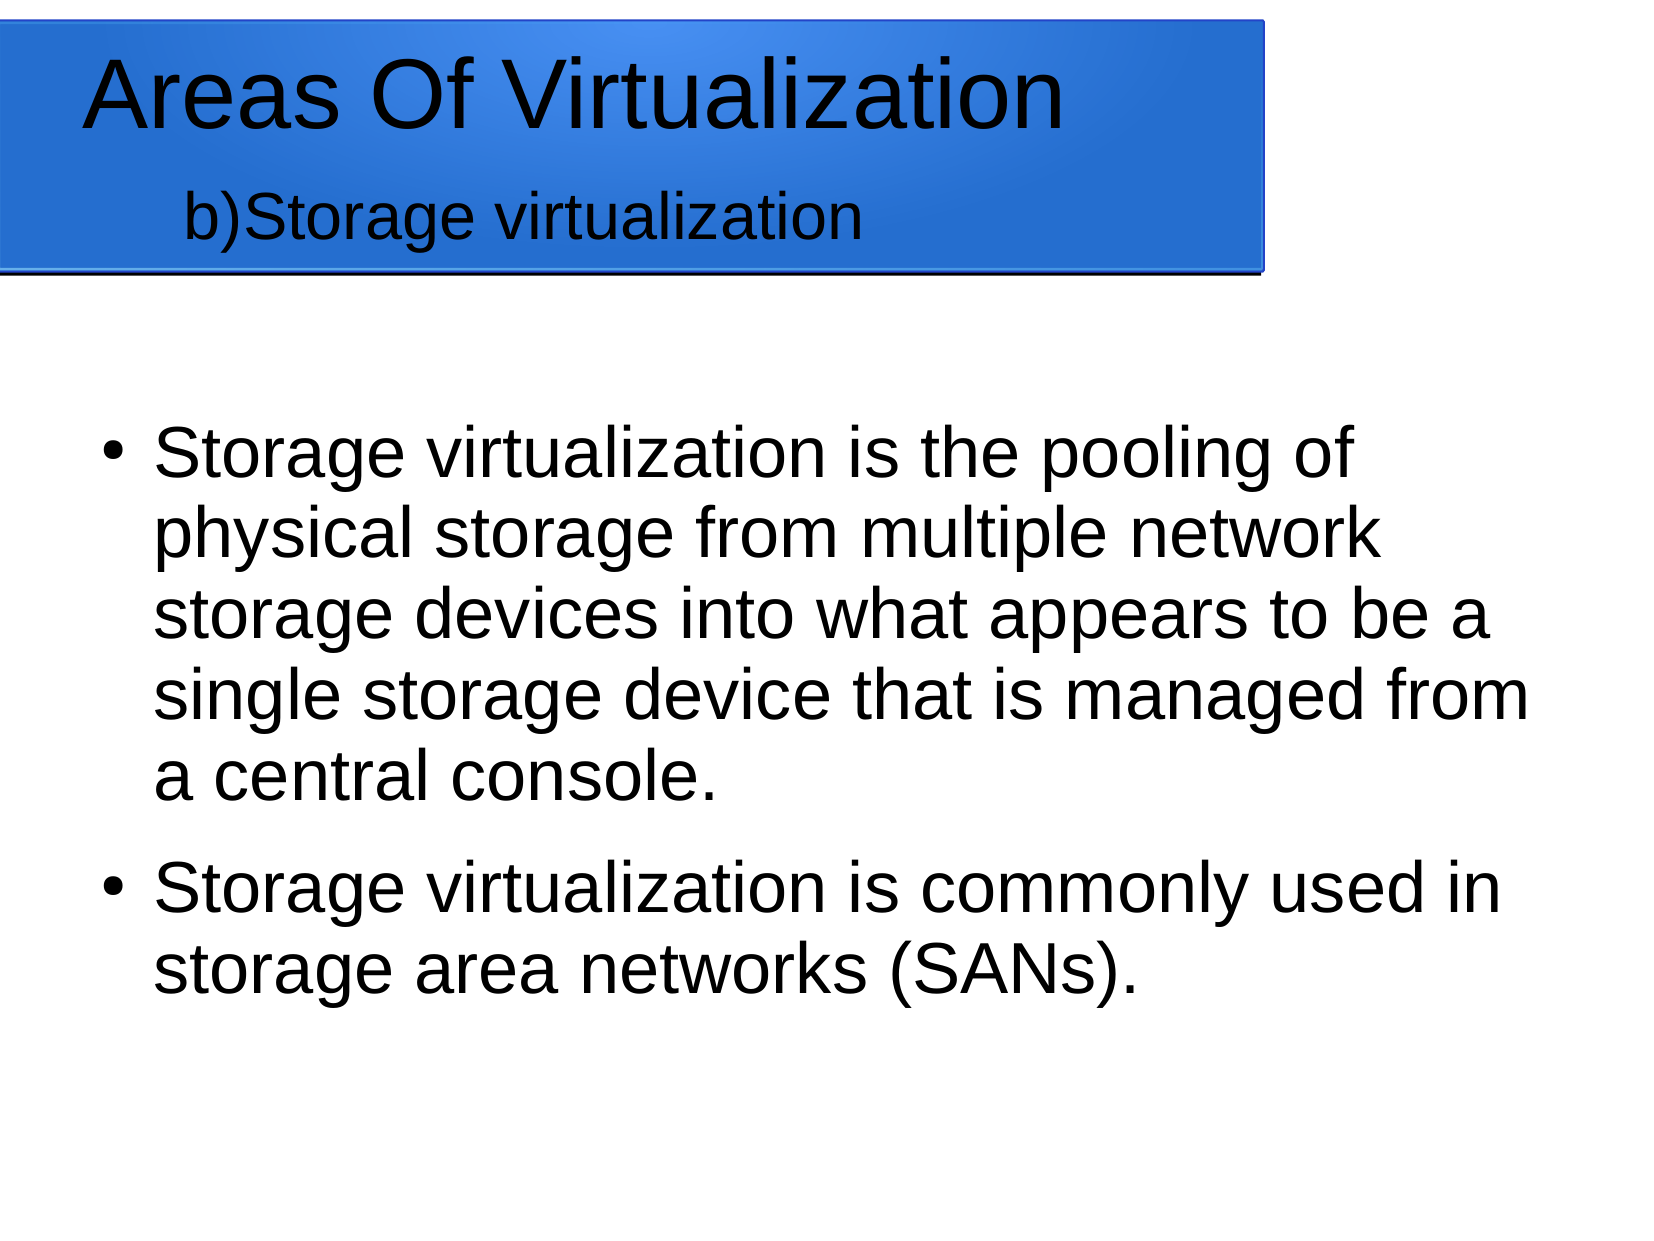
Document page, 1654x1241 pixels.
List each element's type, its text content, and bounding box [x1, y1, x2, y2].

title Areas Of Virtualization b)Storage virtualization [82, 38, 1235, 261]
list Storage virtualization is the pooling of physical storage from multiple network storage devices into what appears to be a single storage device that is managed from a central console. Storage virtualization is commonly used in storage area networks (SANs). [82, 299, 1571, 1019]
